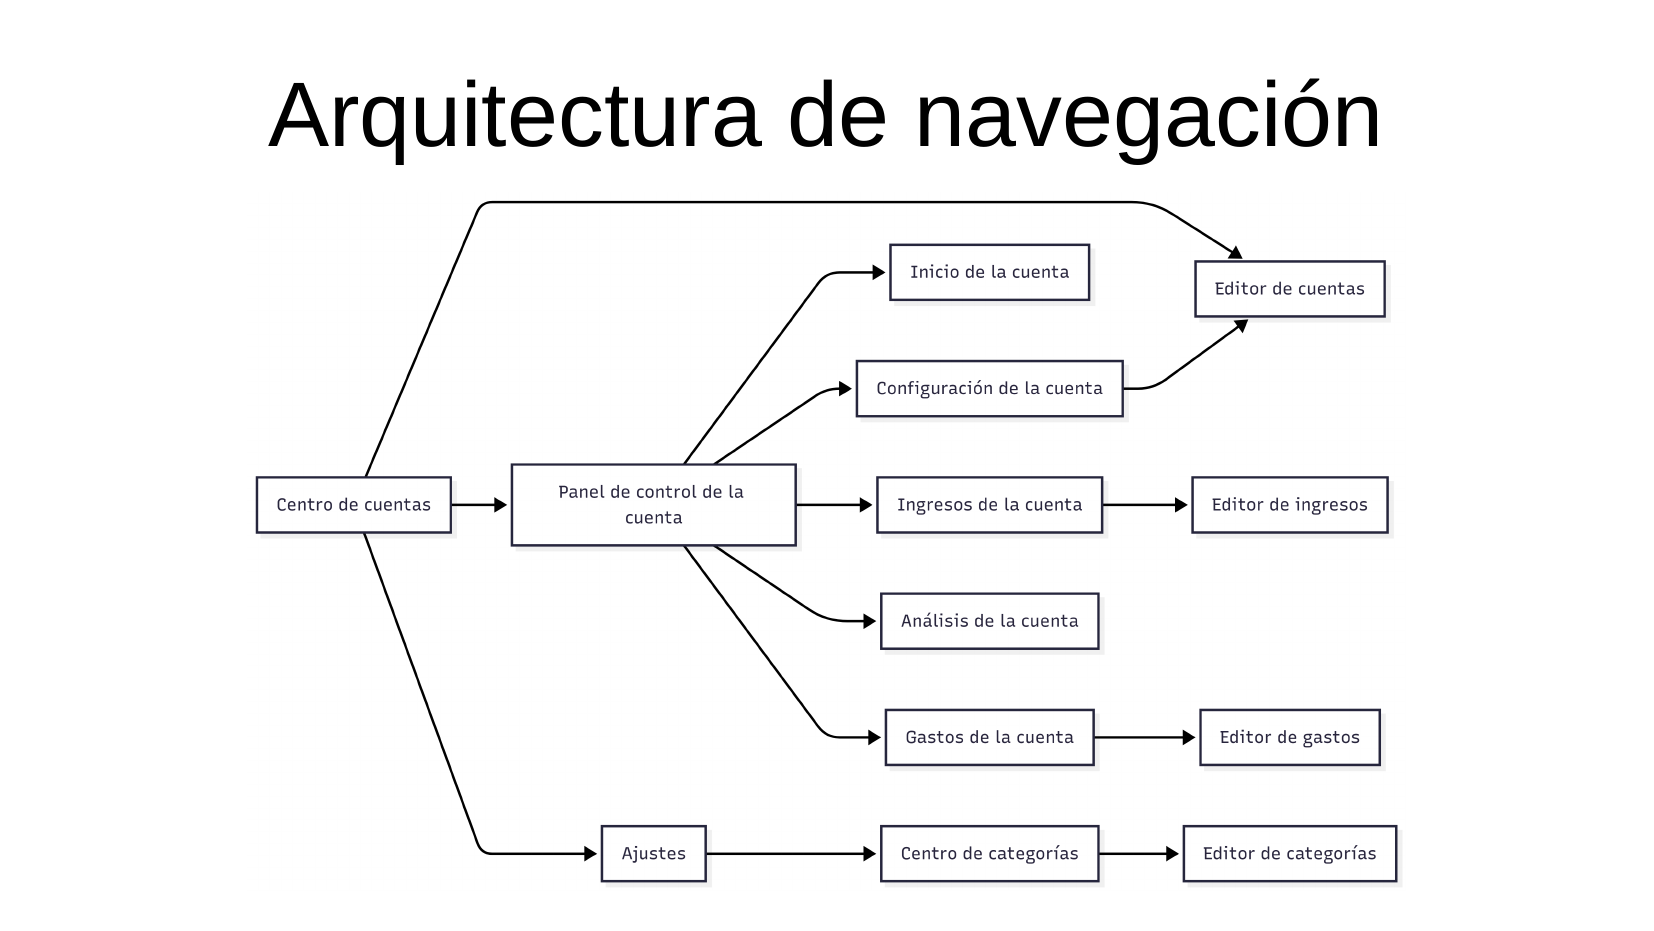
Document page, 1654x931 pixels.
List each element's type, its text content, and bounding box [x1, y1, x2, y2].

title Arquitectura de navegación [82, 37, 1571, 193]
picture [247, 192, 1406, 891]
